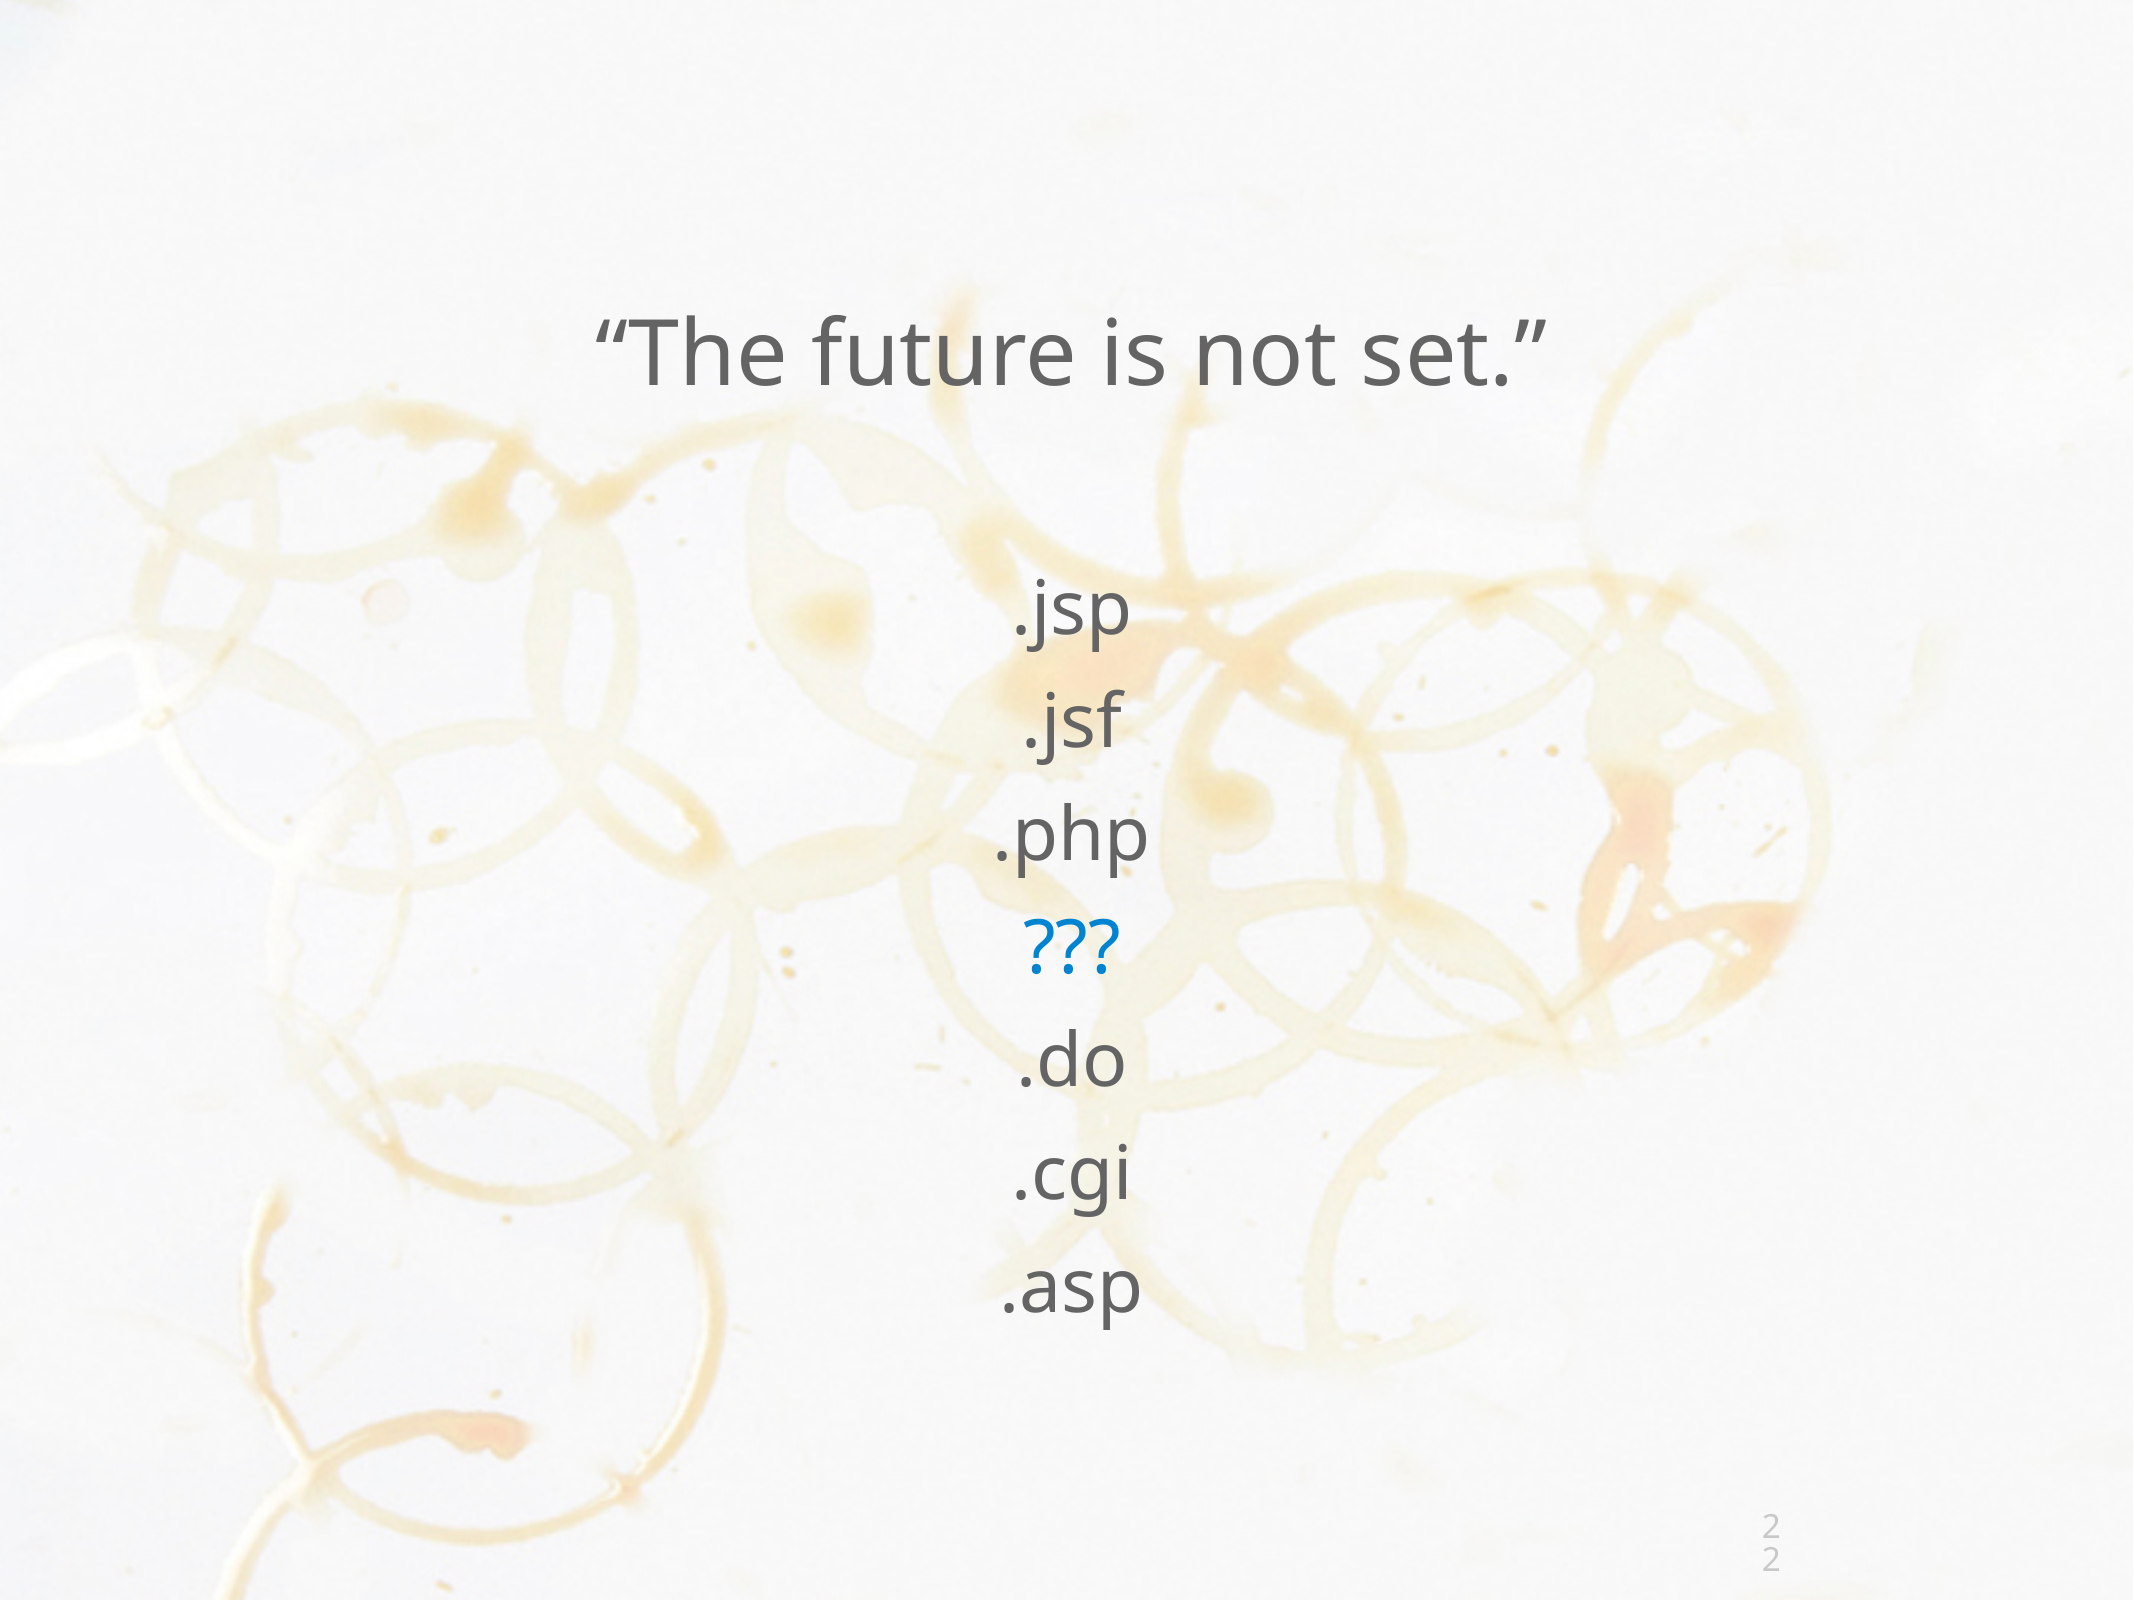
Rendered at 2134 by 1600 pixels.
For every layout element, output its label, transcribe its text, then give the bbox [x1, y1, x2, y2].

picture [0, 0, 2134, 1600]
subtitle “The future is not set.” .jsp .jsf .php ??? .do .cgi .asp [43, 21, 2100, 1600]
